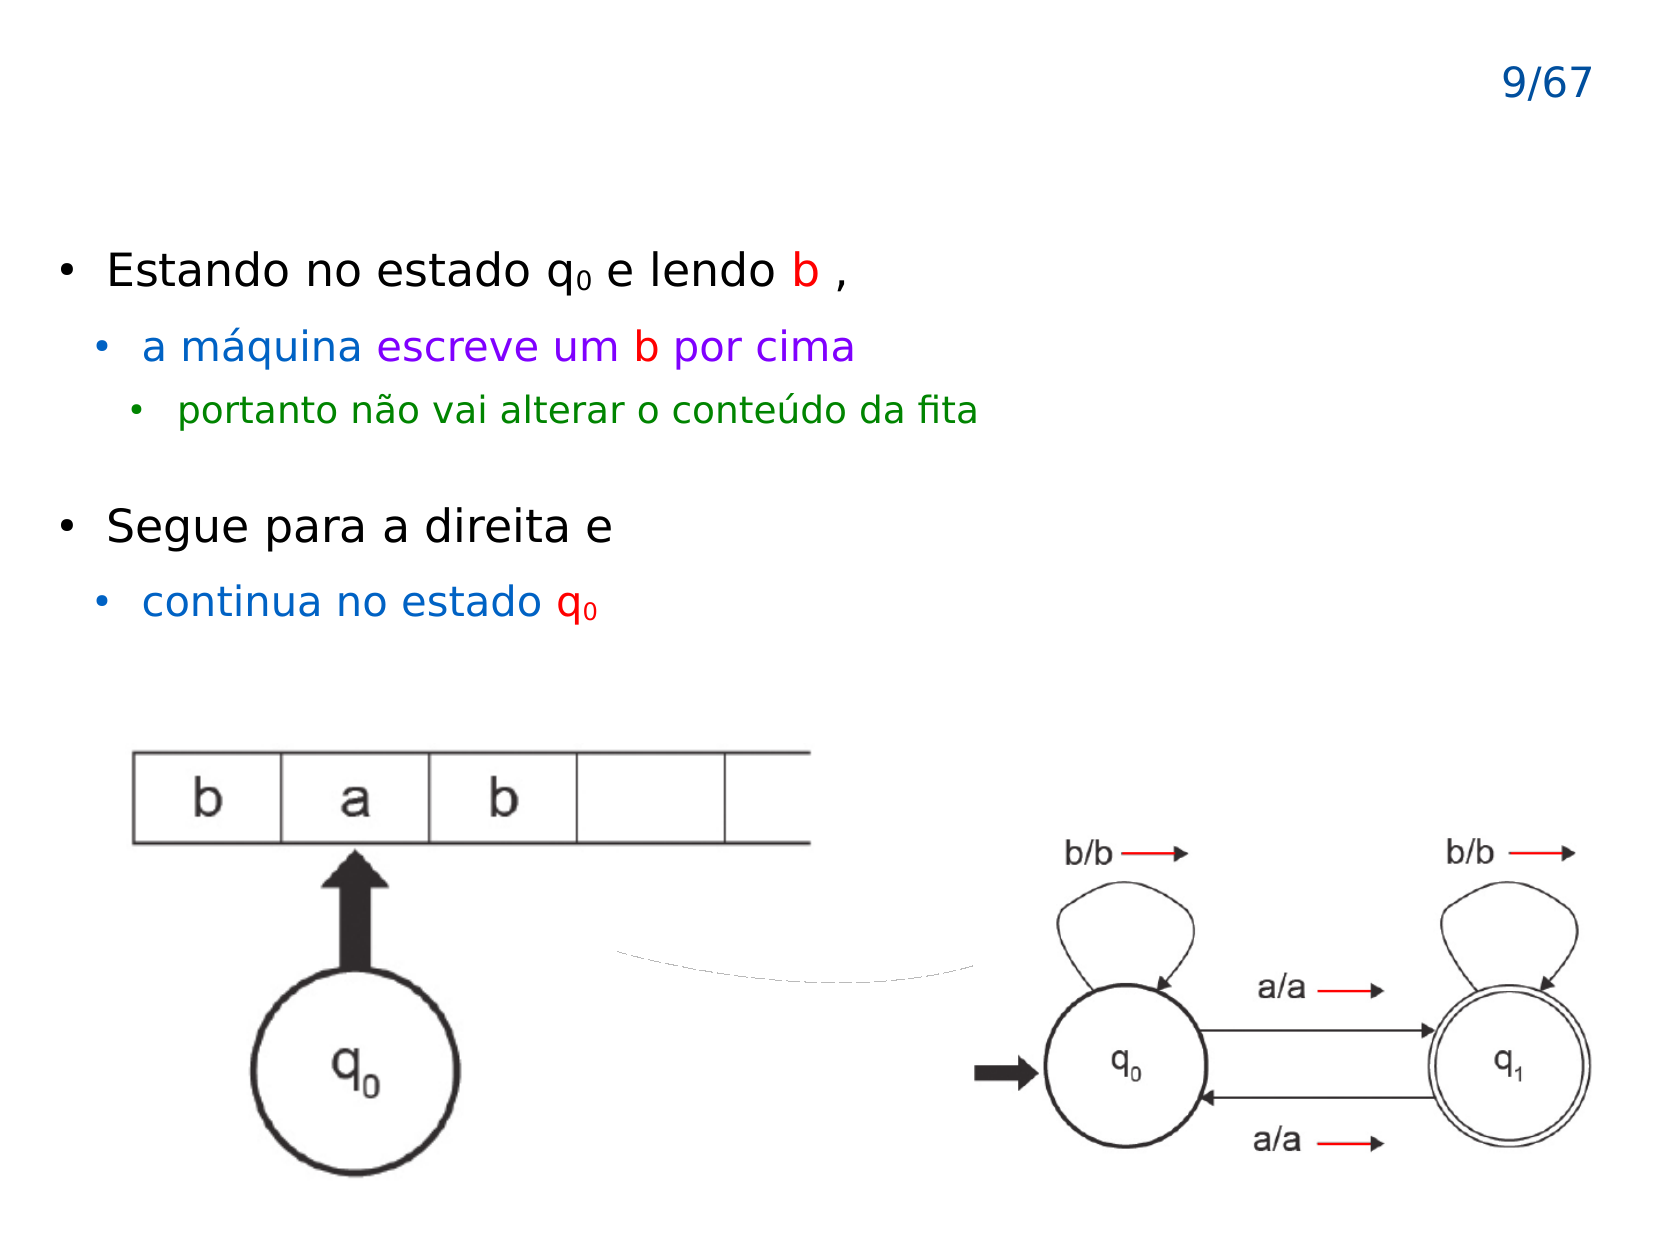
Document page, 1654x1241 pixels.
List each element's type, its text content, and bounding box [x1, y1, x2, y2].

list Estando no estado q0 e lendo b , a máquina escreve um b por cima portanto não vai alterar o conteúdo da fita Segue para a direita e continua no estado q0 [59, 236, 1595, 1211]
picture [125, 743, 815, 1182]
picture [972, 829, 1595, 1158]
